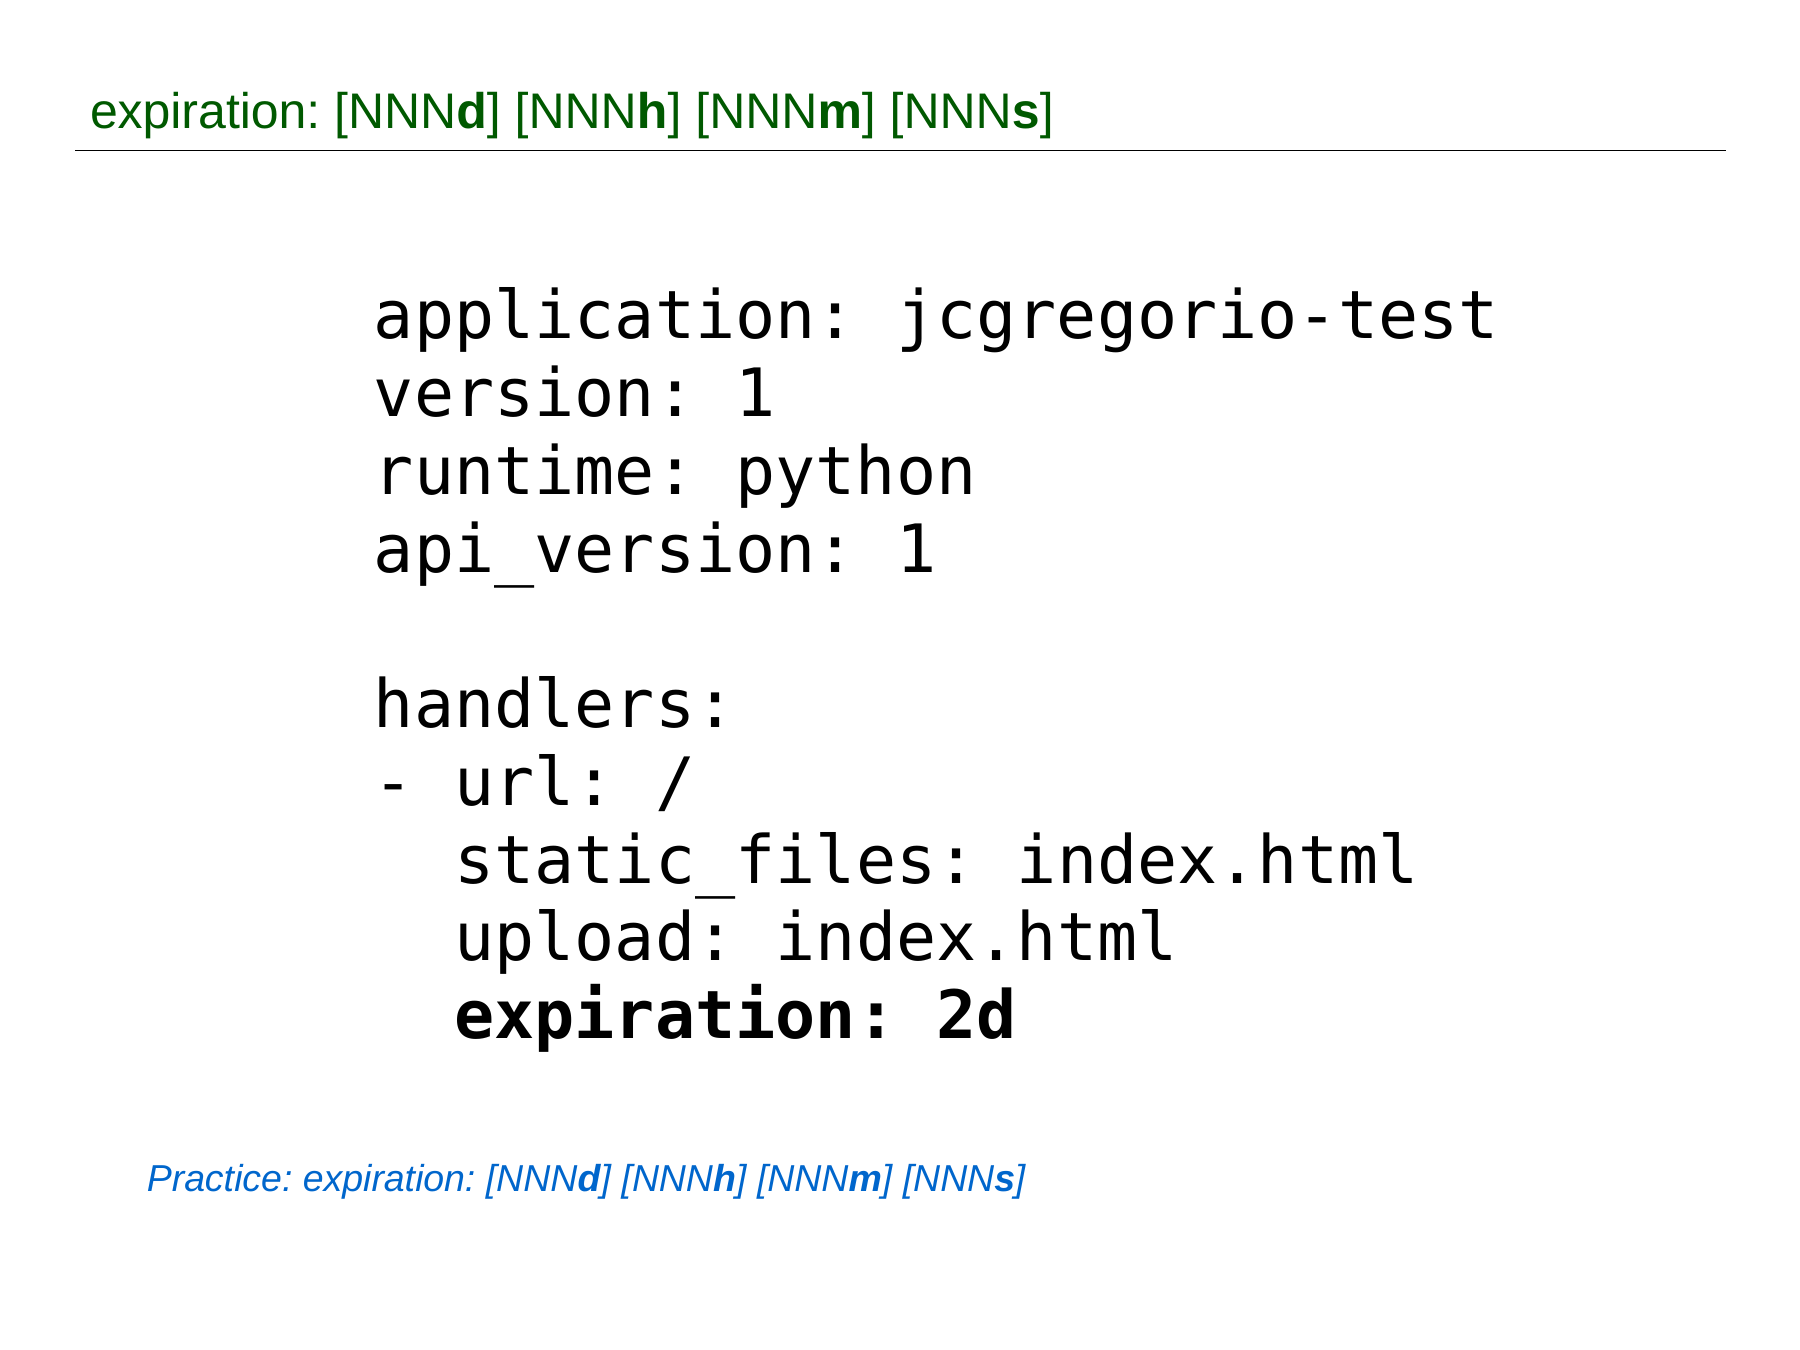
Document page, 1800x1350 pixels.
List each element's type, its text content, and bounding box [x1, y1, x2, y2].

title expiration: [NNNd] [NNNh] [NNNm] [NNNs] [90, 38, 1710, 147]
text_box Practice: expiration: [NNNd] [NNNh] [NNNm] [NNNs] [132, 1150, 1041, 1207]
text_box application: jcgregorio-test version: 1 runtime: python api_version: 1 handlers: - url: / static_files: index.html upload: index.html expiration: 2d [359, 269, 1800, 1140]
